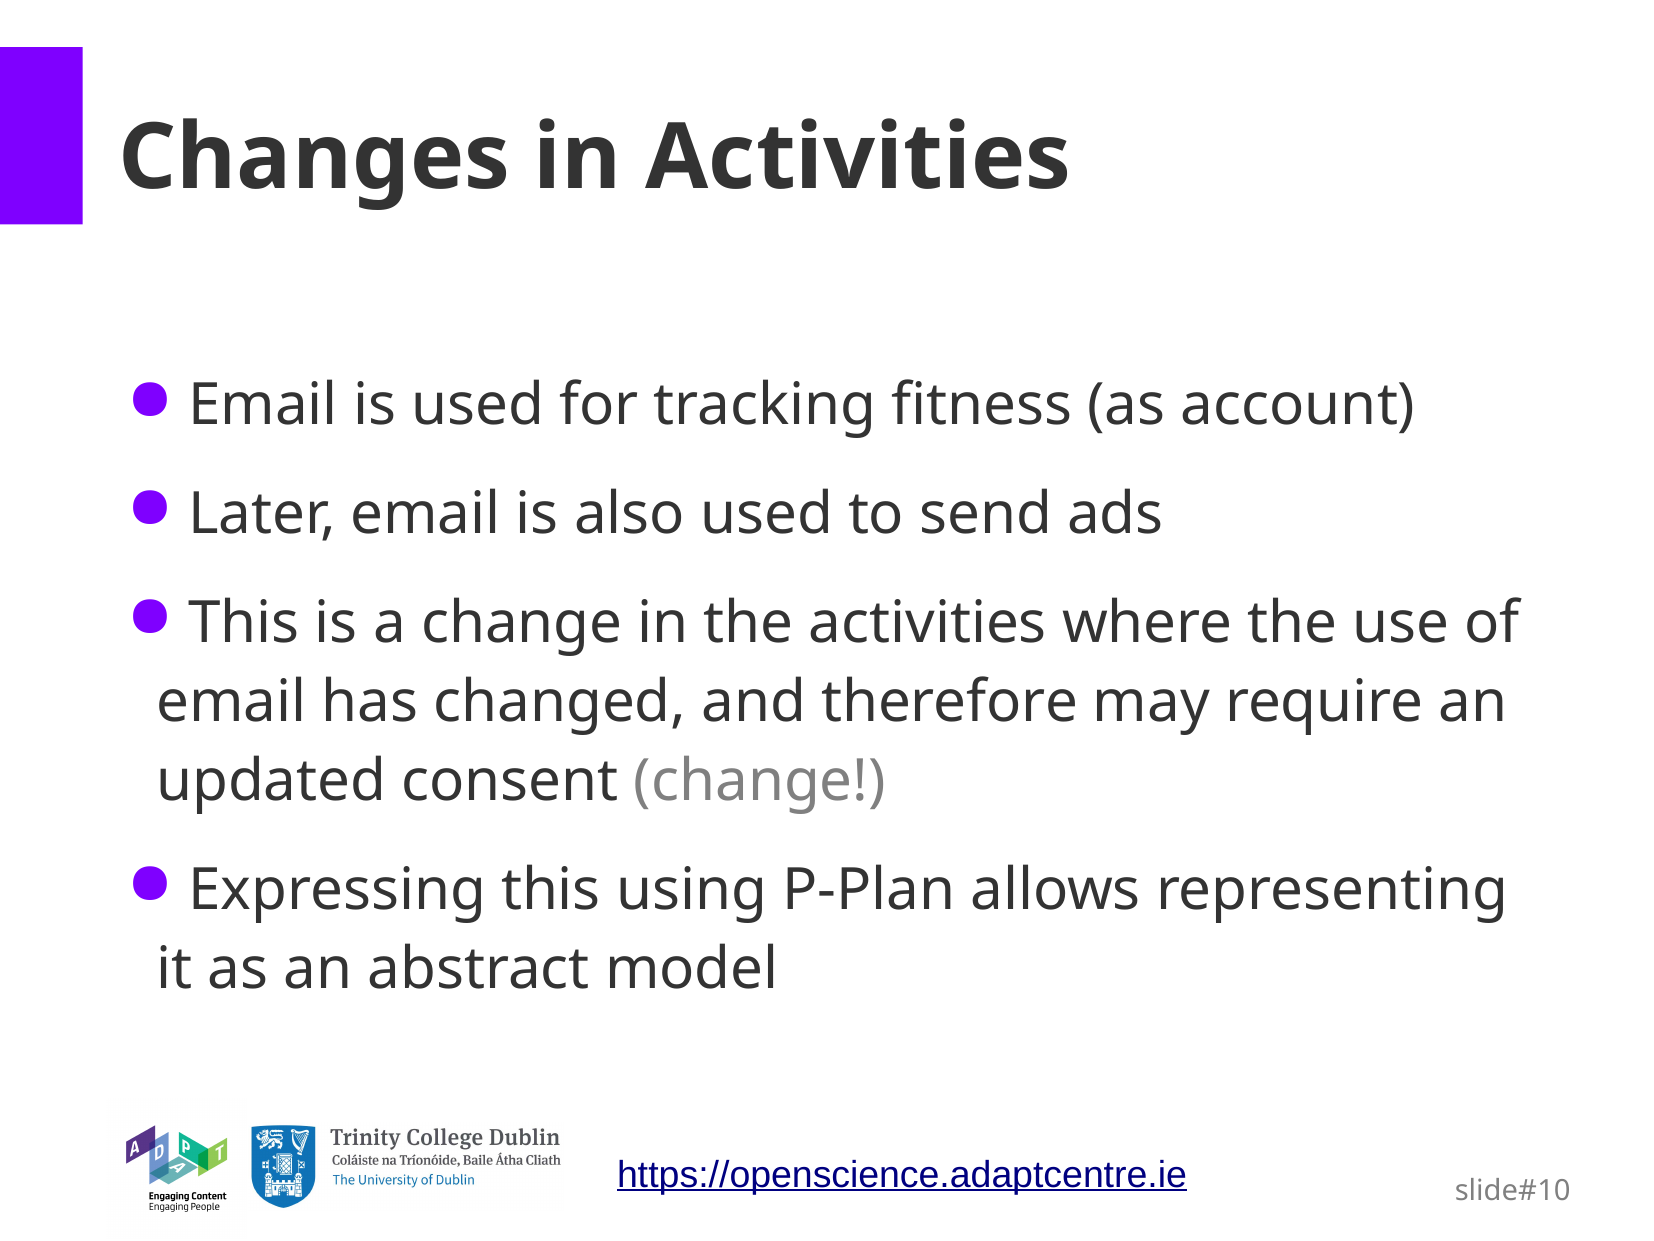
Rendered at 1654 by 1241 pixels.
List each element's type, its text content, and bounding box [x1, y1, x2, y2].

title Changes in Activities [118, 49, 1571, 257]
list Email is used for tracking fitness (as account) Later, email is also used to send ads This is a change in the activities where the use of email has changed, and therefore may require an updated consent (change!) Expressing this using P-Plan allows representing it as an abstract model [118, 362, 1536, 1066]
picture [106, 1098, 247, 1239]
picture [248, 1122, 564, 1211]
